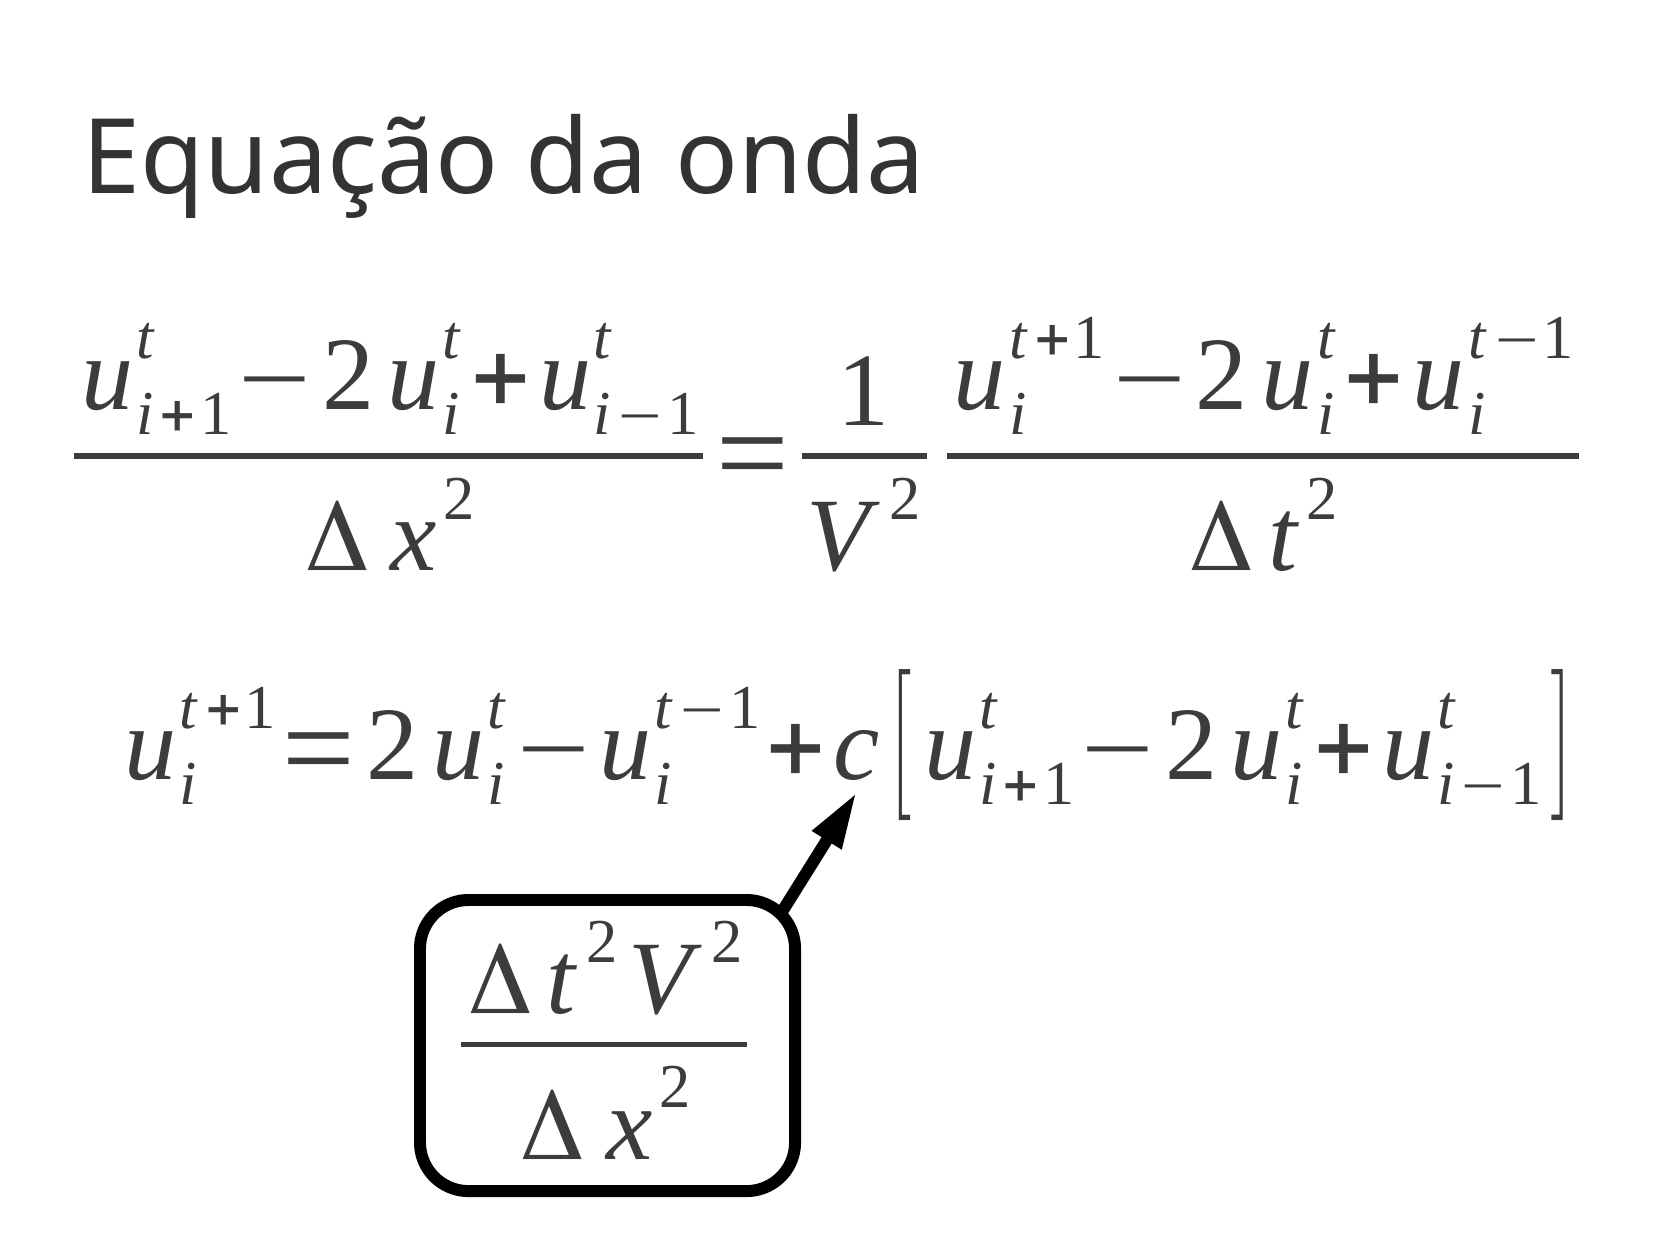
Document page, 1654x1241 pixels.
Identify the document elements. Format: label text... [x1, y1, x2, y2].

title Equação da onda [82, 49, 1571, 257]
chart [116, 663, 1576, 826]
chart [450, 906, 759, 1183]
chart [62, 301, 1591, 594]
